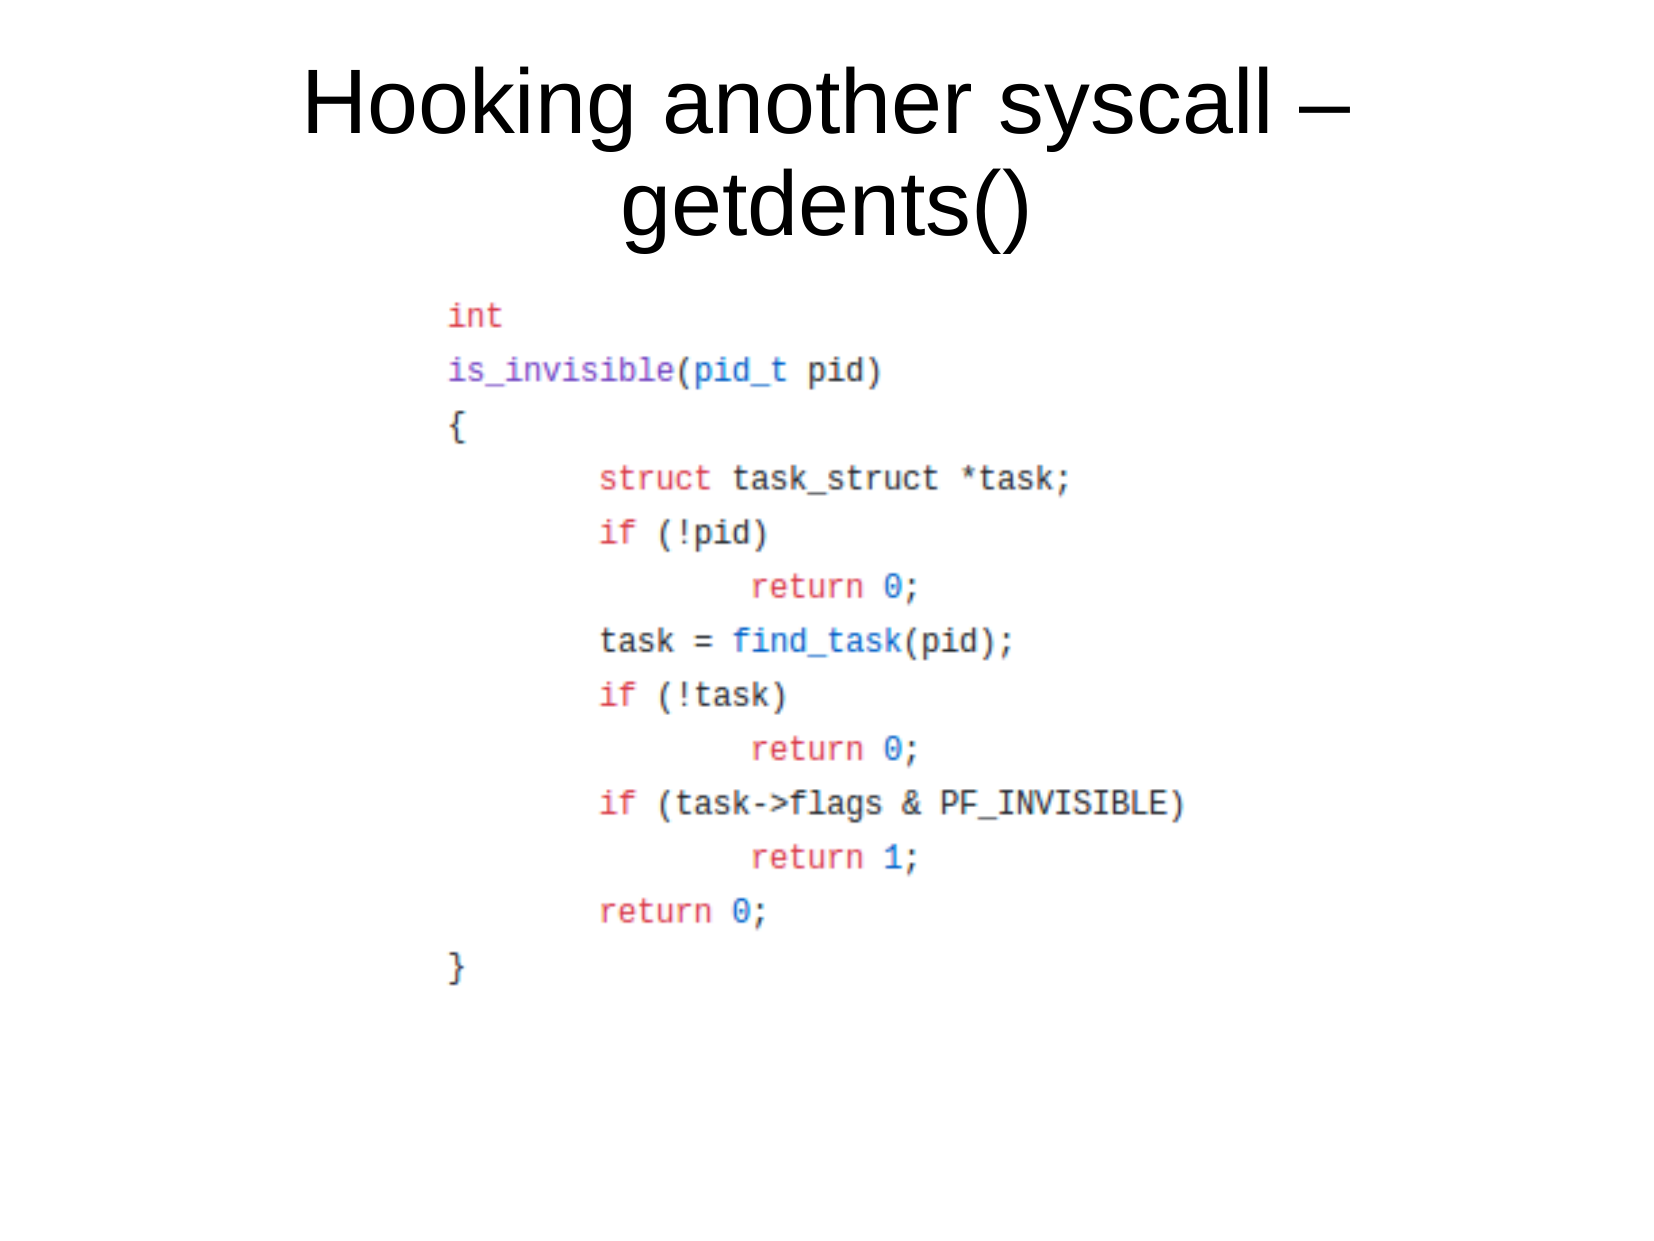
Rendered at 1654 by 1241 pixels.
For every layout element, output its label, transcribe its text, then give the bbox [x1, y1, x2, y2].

picture [429, 290, 1225, 1010]
title Hooking another syscall – getdents() [82, 49, 1571, 257]
